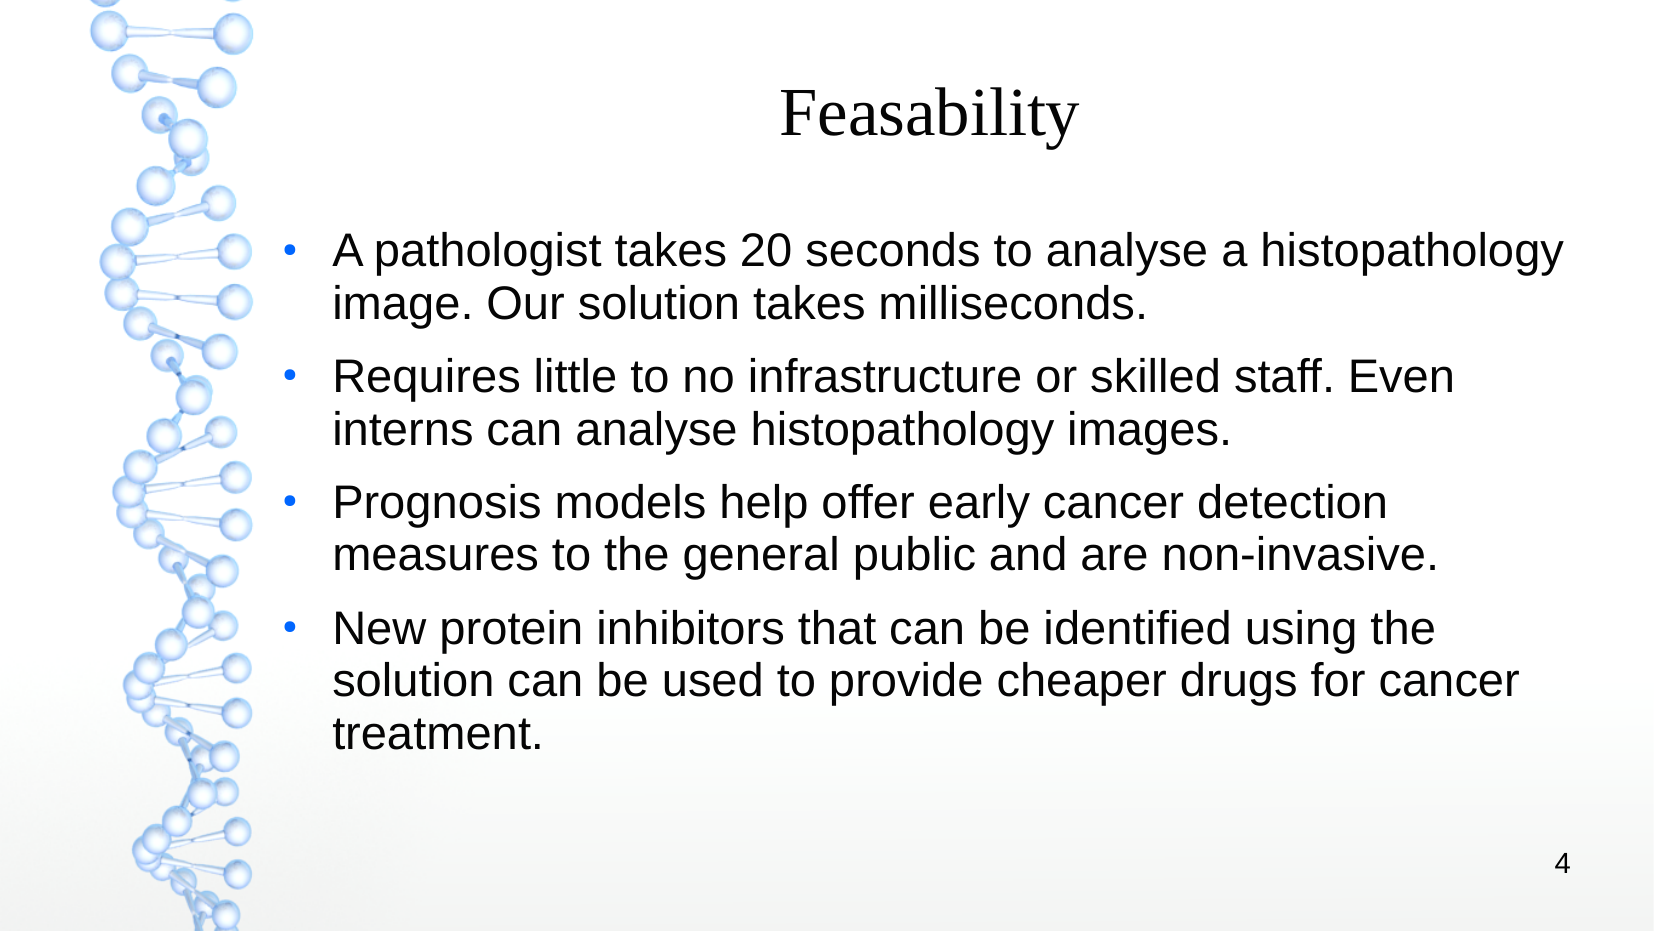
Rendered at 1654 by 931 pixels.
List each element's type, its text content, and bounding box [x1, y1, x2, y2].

picture [0, 0, 1654, 931]
title Feasability [265, 35, 1595, 189]
list A pathologist takes 20 seconds to analyse a histopathology image. Our solution takes milliseconds. Requires little to no infrastructure or skilled staff. Even interns can analyse histopathology images. Prognosis models help offer early cancer detection measures to the general public and are non-invasive. New protein inhibitors that can be identified using the solution can be used to provide cheaper drugs for cancer treatment. [265, 224, 1595, 764]
